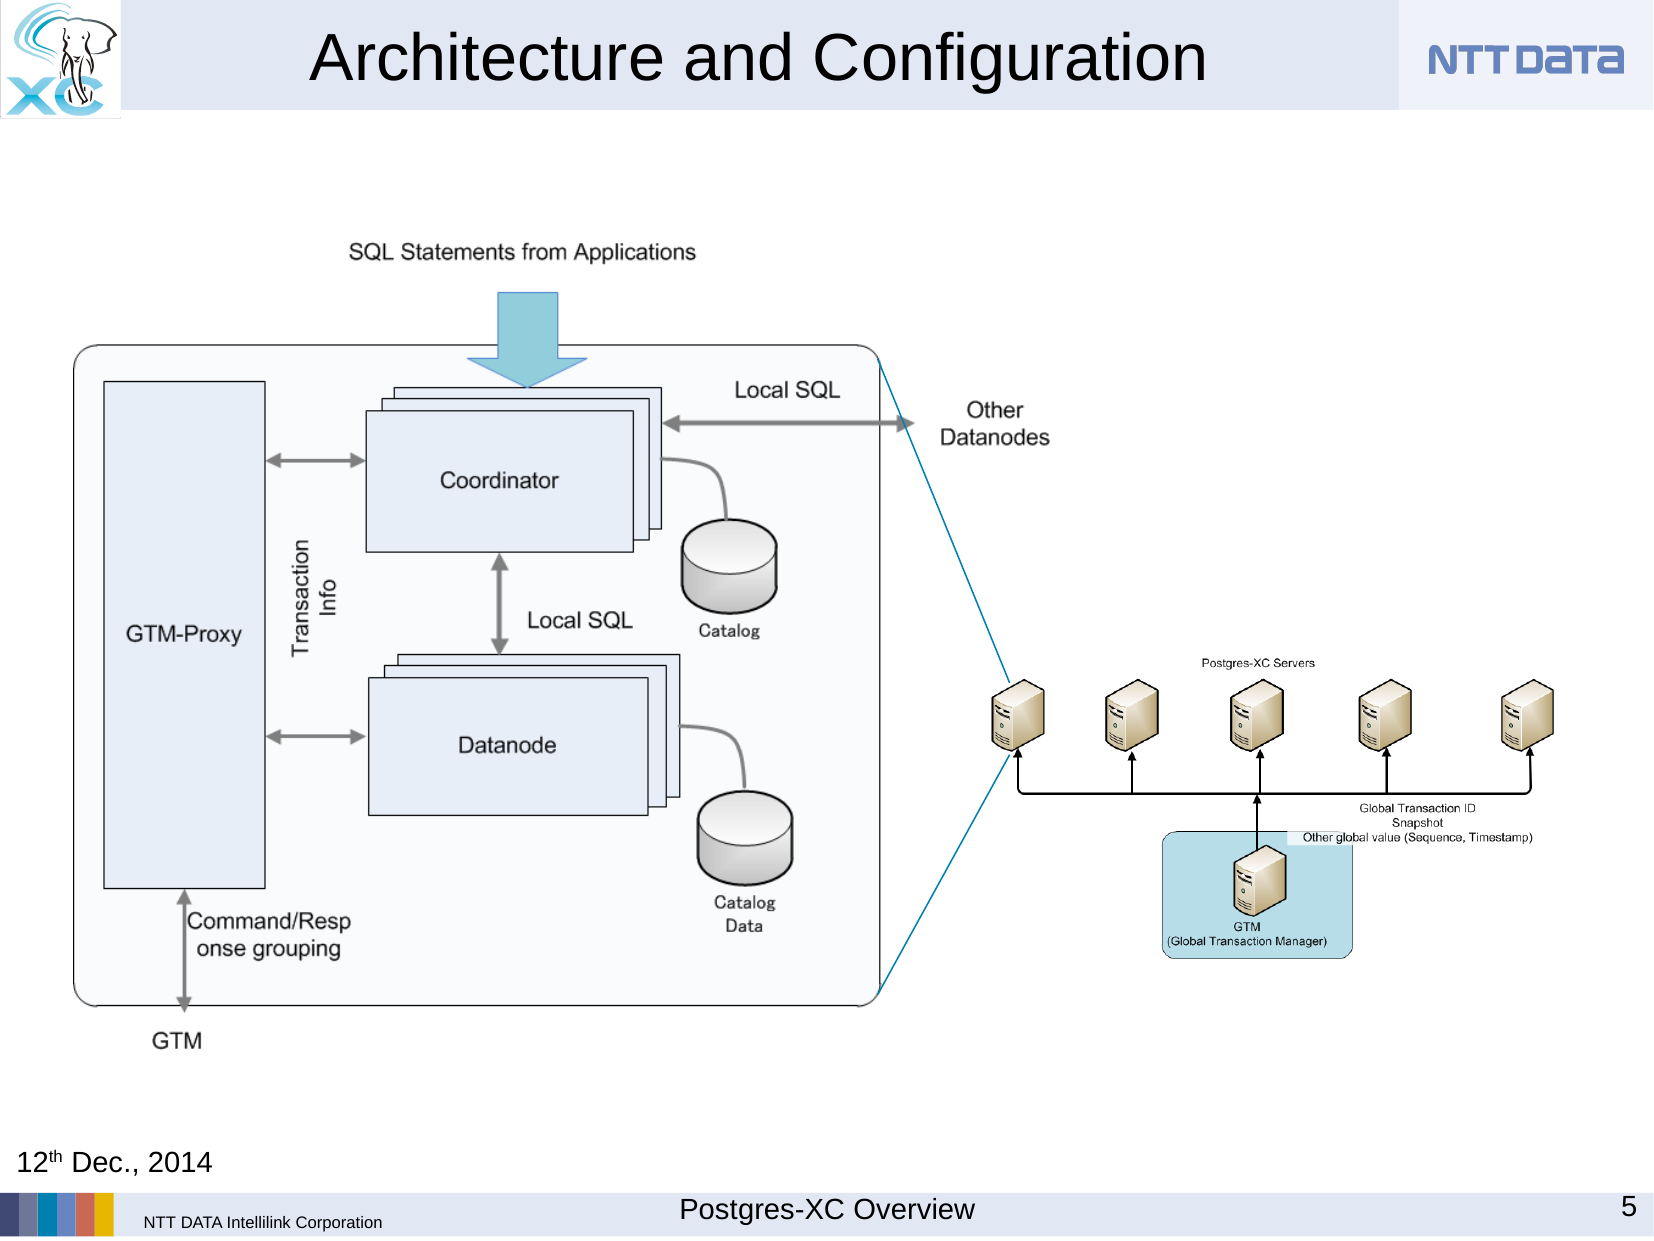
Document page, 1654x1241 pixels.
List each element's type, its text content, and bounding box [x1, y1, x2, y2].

title Architecture and Configuration [120, 3, 1399, 110]
picture [73, 236, 1554, 1055]
picture [1429, 45, 1624, 74]
picture [0, 0, 121, 119]
